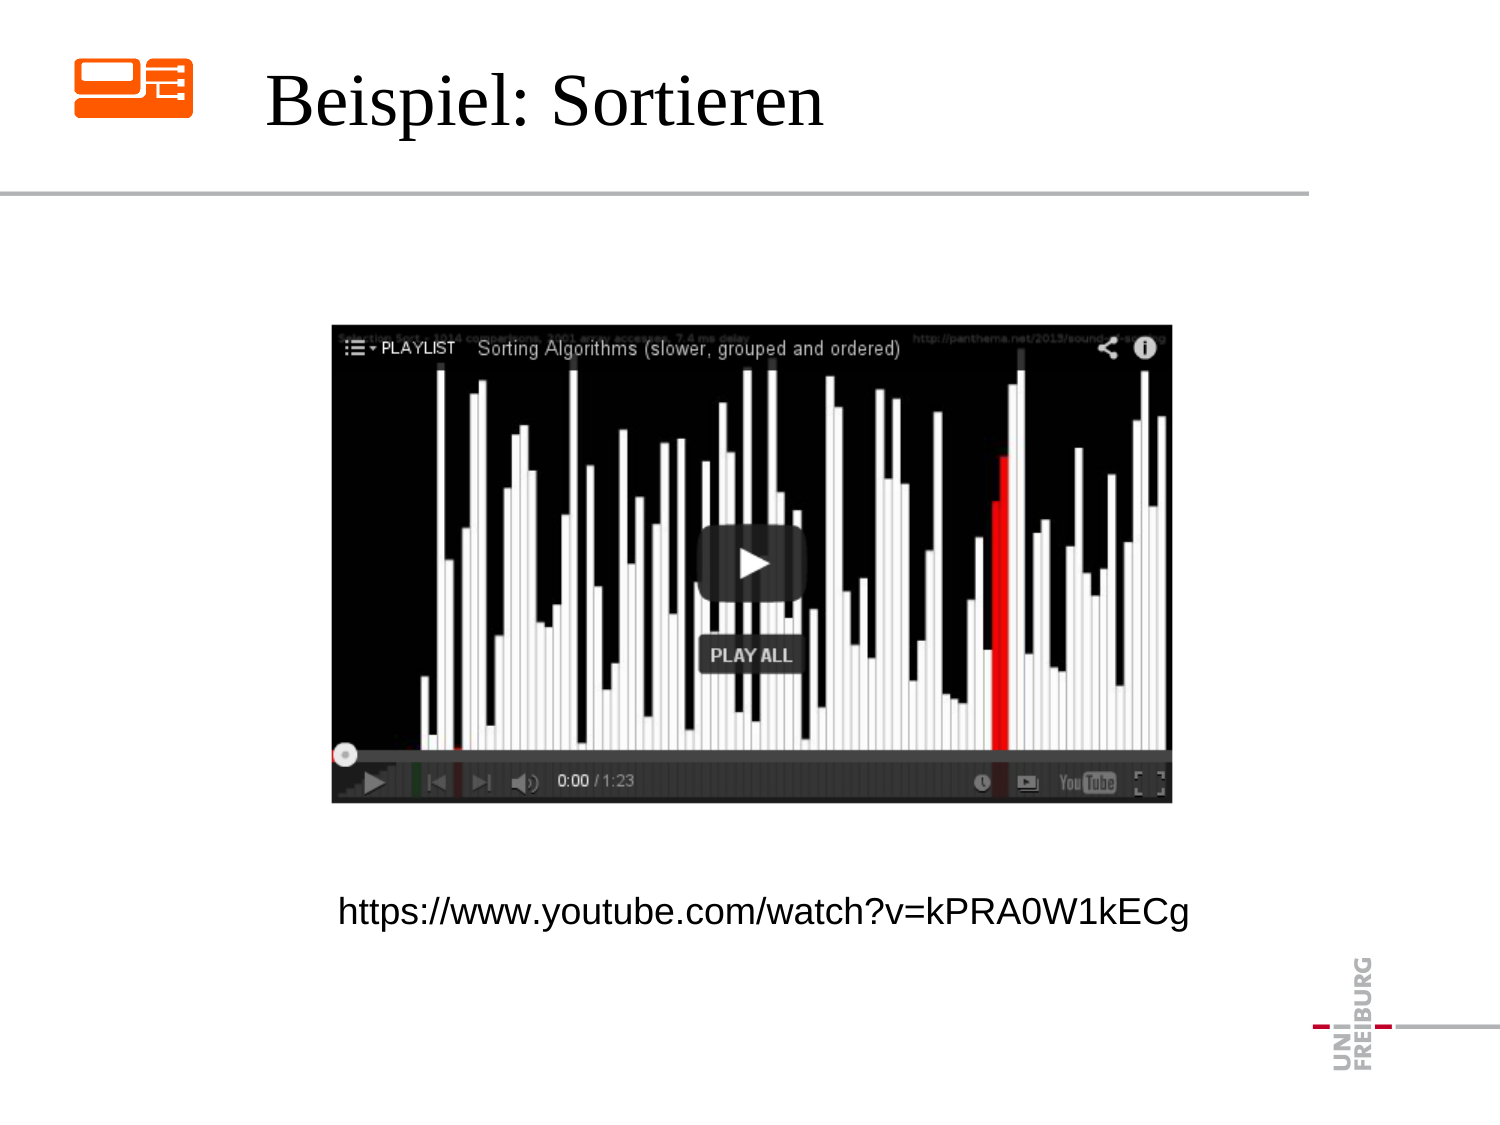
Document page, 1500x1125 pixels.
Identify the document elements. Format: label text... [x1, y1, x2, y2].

picture [0, 0, 1500, 1125]
text_box Beispiel: Sortieren [265, 50, 1270, 169]
text_box https://www.youtube.com/watch?v=kPRA0W1kECg [323, 879, 1206, 940]
